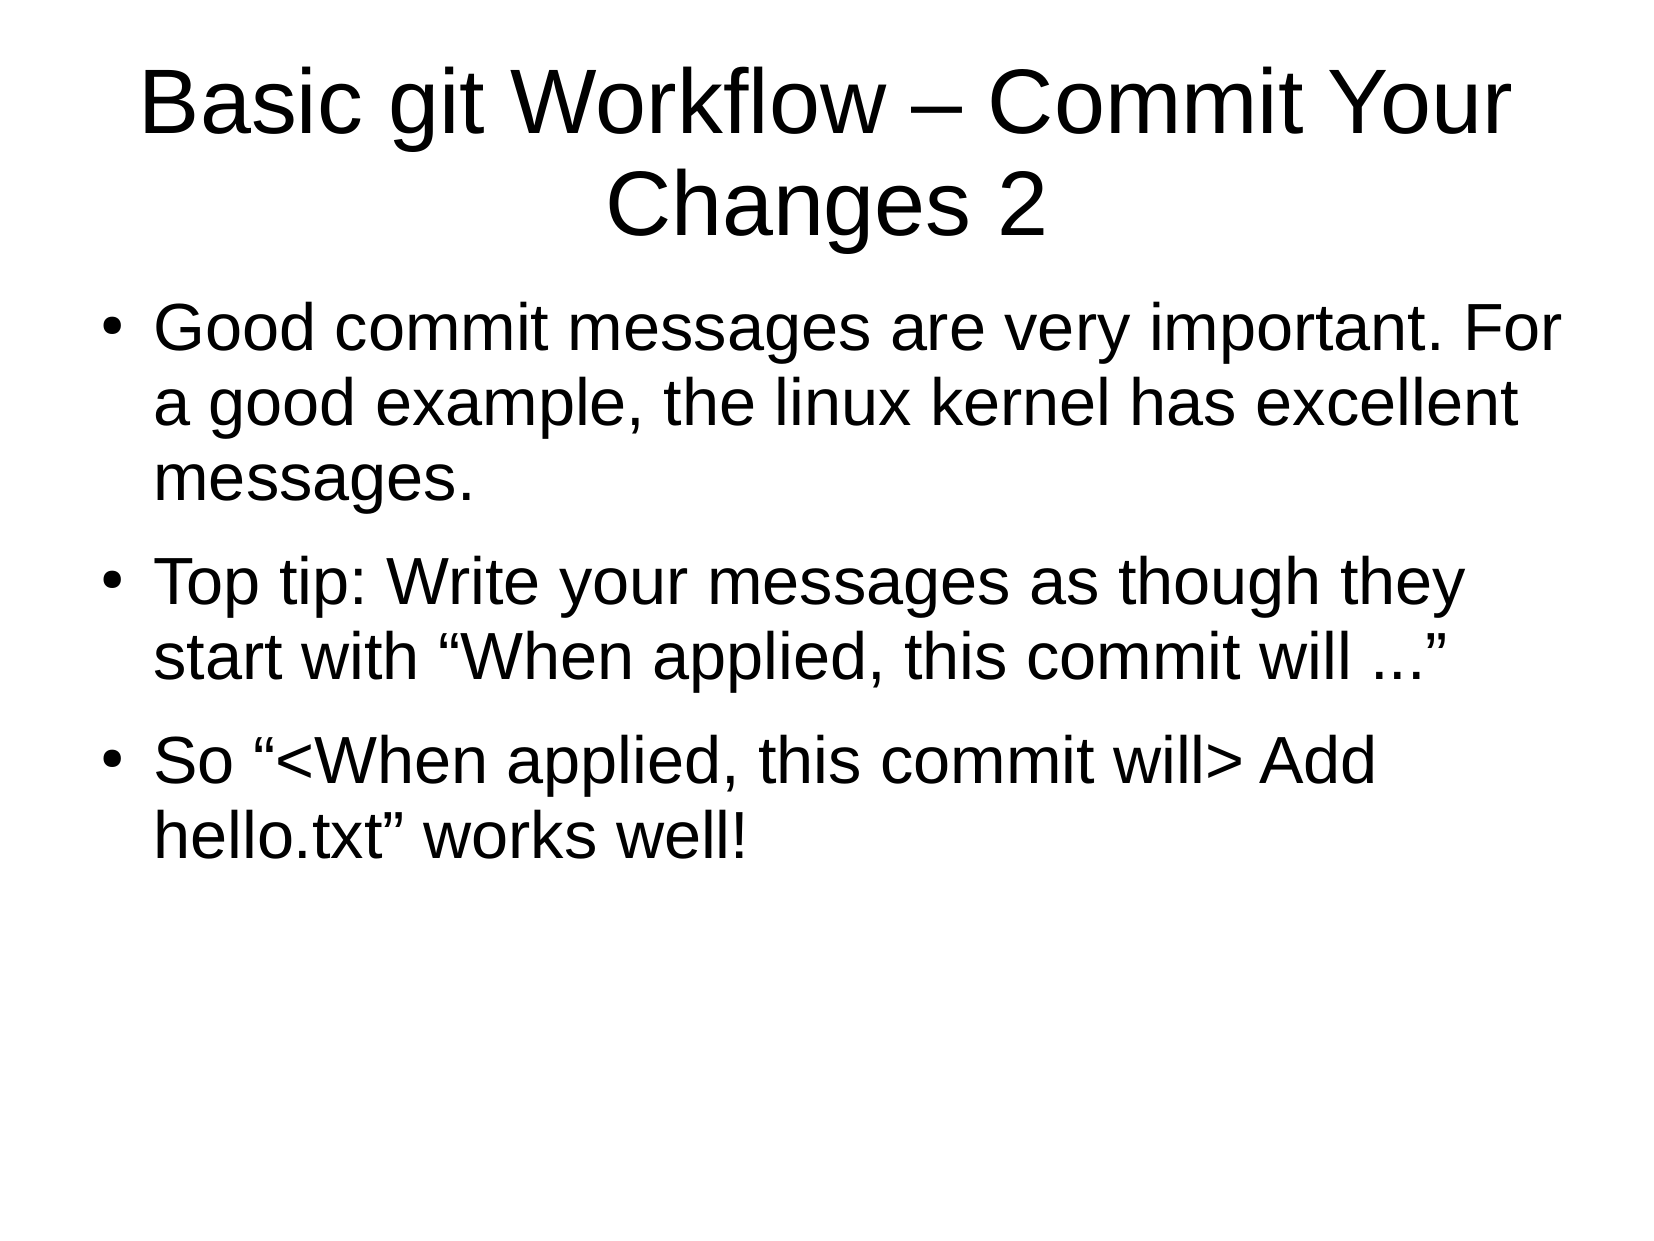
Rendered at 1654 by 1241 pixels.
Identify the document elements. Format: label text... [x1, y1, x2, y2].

title Basic git Workflow – Commit Your Changes 2 [82, 49, 1571, 257]
list Good commit messages are very important. For a good example, the linux kernel has excellent messages. Top tip: Write your messages as though they start with “When applied, this commit will ...” So “<When applied, this commit will> Add hello.txt” works well! [82, 290, 1571, 1010]
